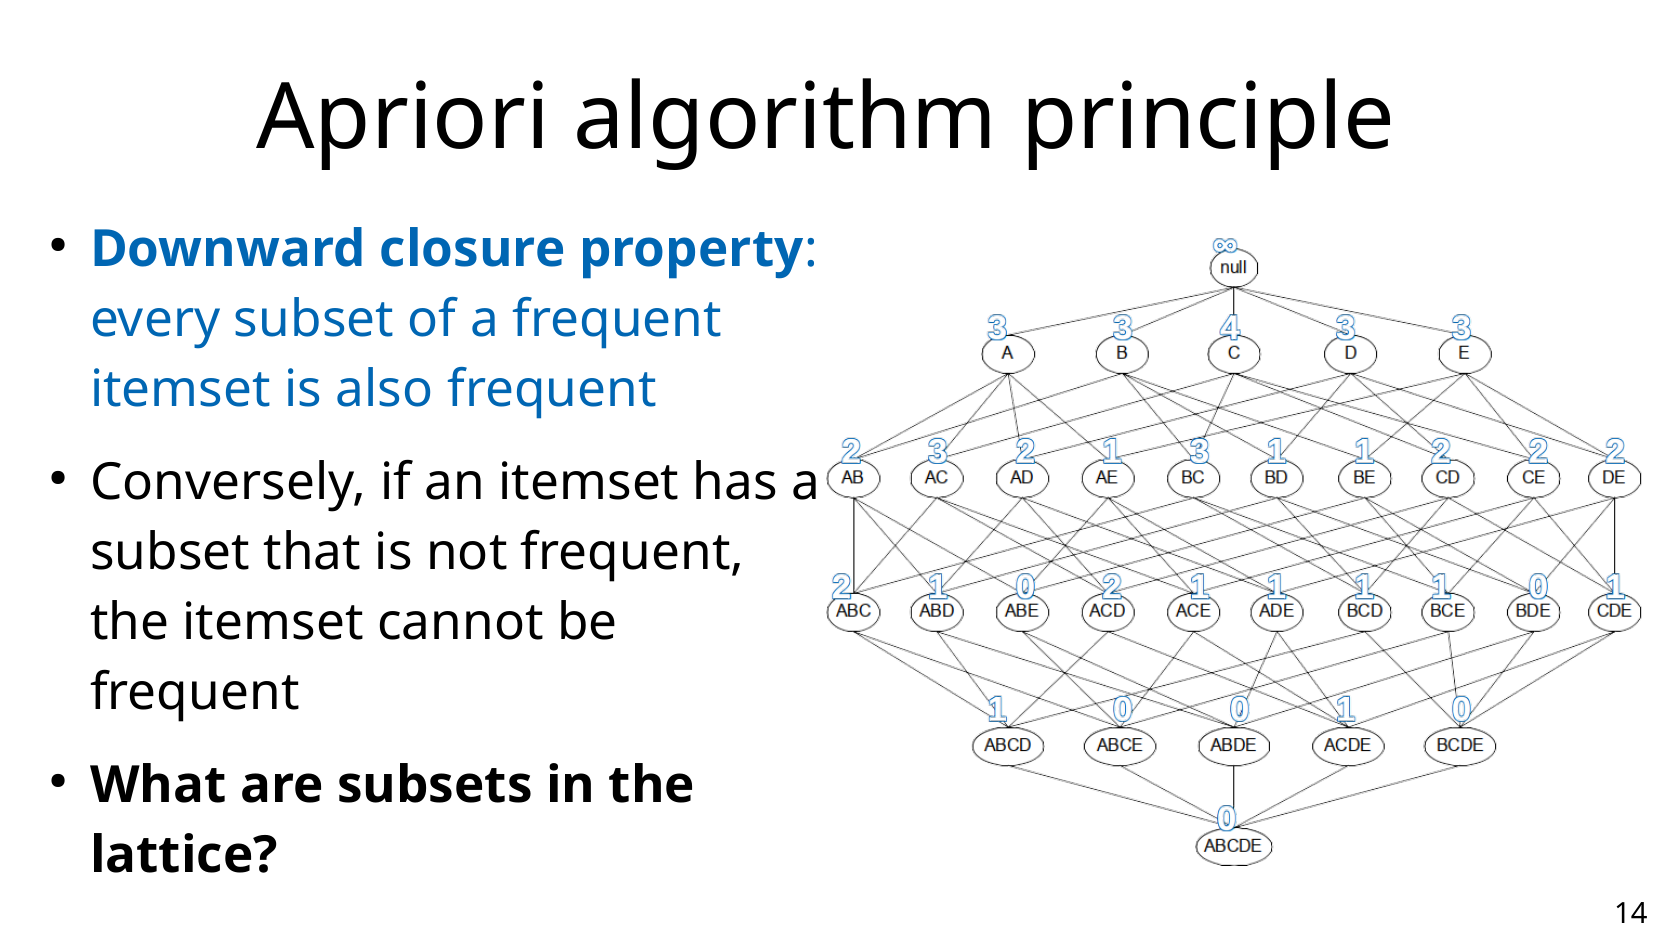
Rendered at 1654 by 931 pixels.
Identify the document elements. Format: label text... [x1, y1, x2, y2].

title Apriori algorithm principle [82, 1, 1571, 219]
list Downward closure property: every subset of a frequent itemset is also frequent Conversely, if an itemset has a subset that is not frequent, the itemset cannot be frequent What are subsets in the lattice? [35, 211, 827, 908]
picture [822, 219, 1652, 866]
